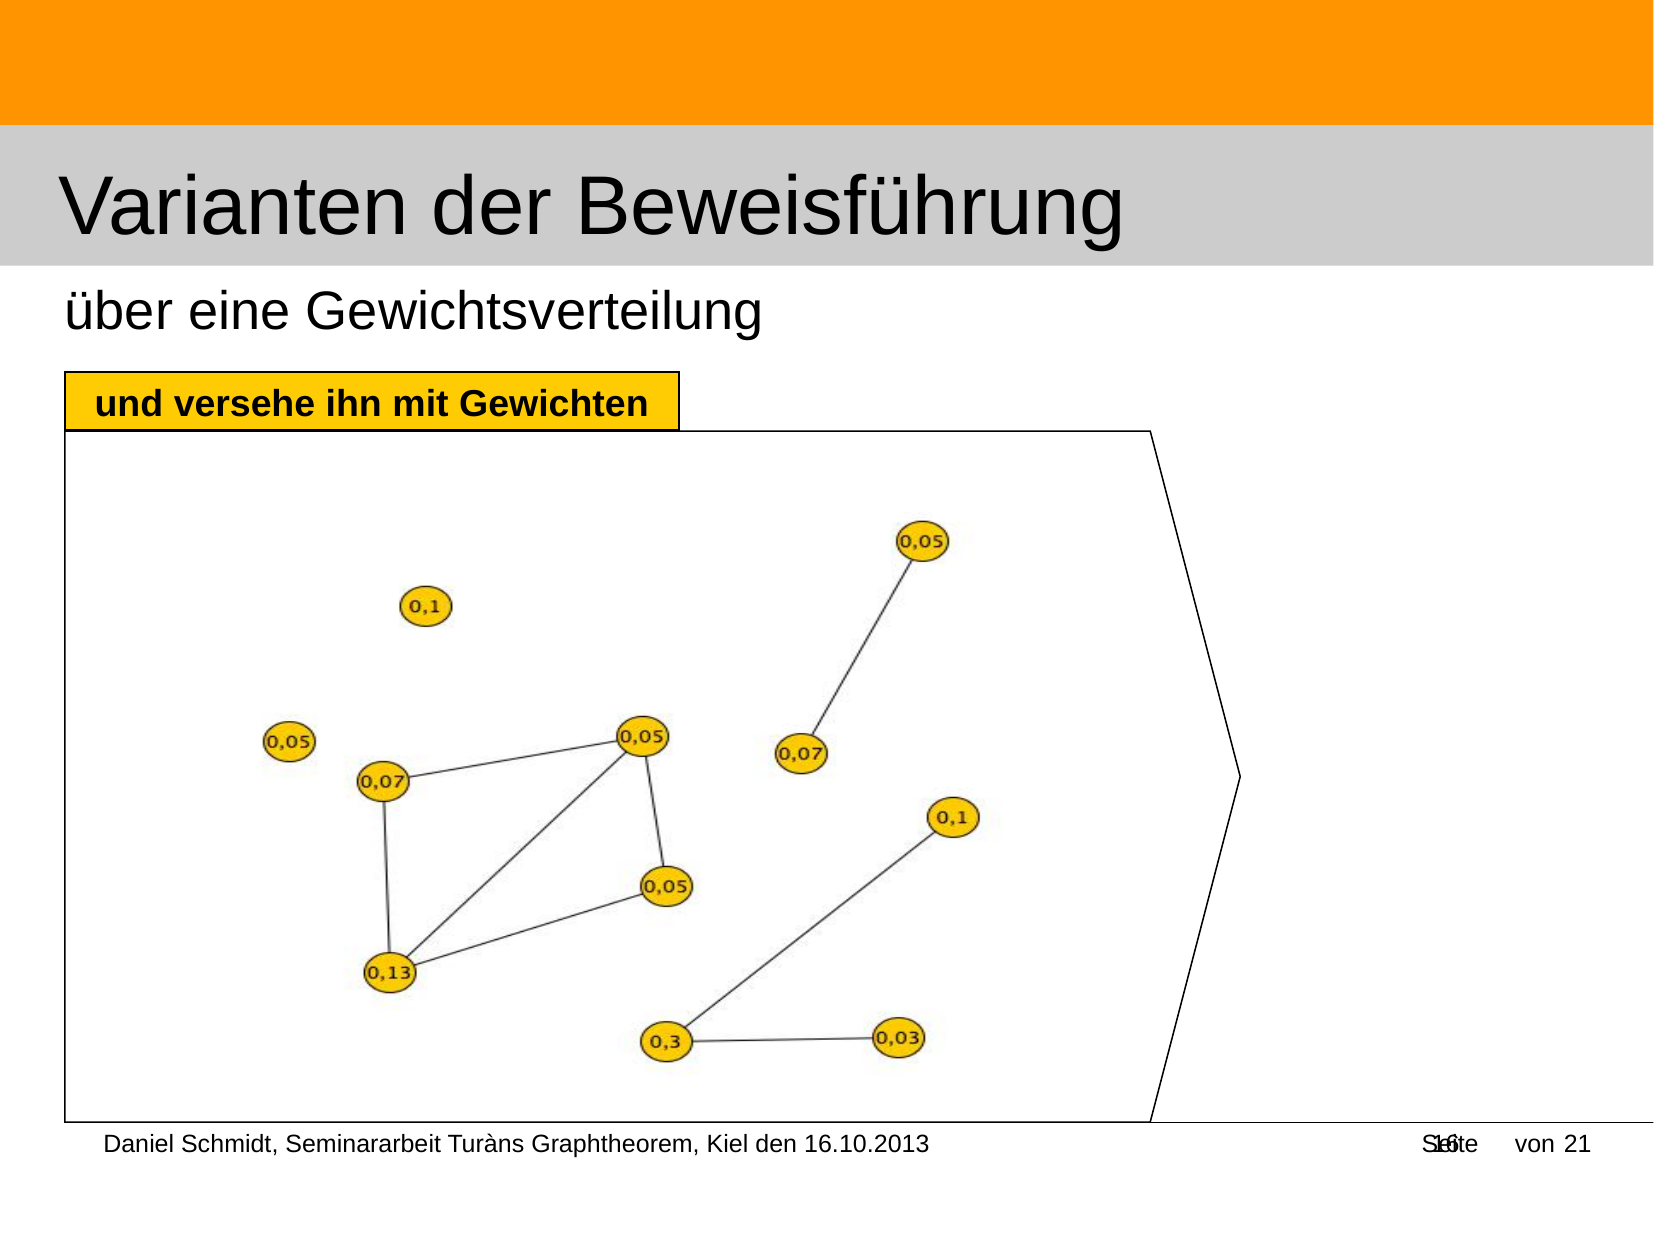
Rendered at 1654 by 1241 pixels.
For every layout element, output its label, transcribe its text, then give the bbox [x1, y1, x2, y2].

text_box Daniel Schmidt, Seminararbeit Turàns Graphtheorem, Kiel den 16.10.2013 [88, 1122, 975, 1165]
title über eine Gewichtsverteilung [56, 238, 1365, 349]
title Varianten der Beweisführung [50, 143, 1359, 260]
text_box [64, 431, 1241, 1123]
text_box und versehe ihn mit Gewichten [64, 371, 680, 430]
text_box <Nummer> [1416, 1122, 1549, 1165]
text_box Seite [1406, 1122, 1416, 1165]
text_box 21 [1549, 1121, 1654, 1193]
picture [236, 501, 1004, 1081]
